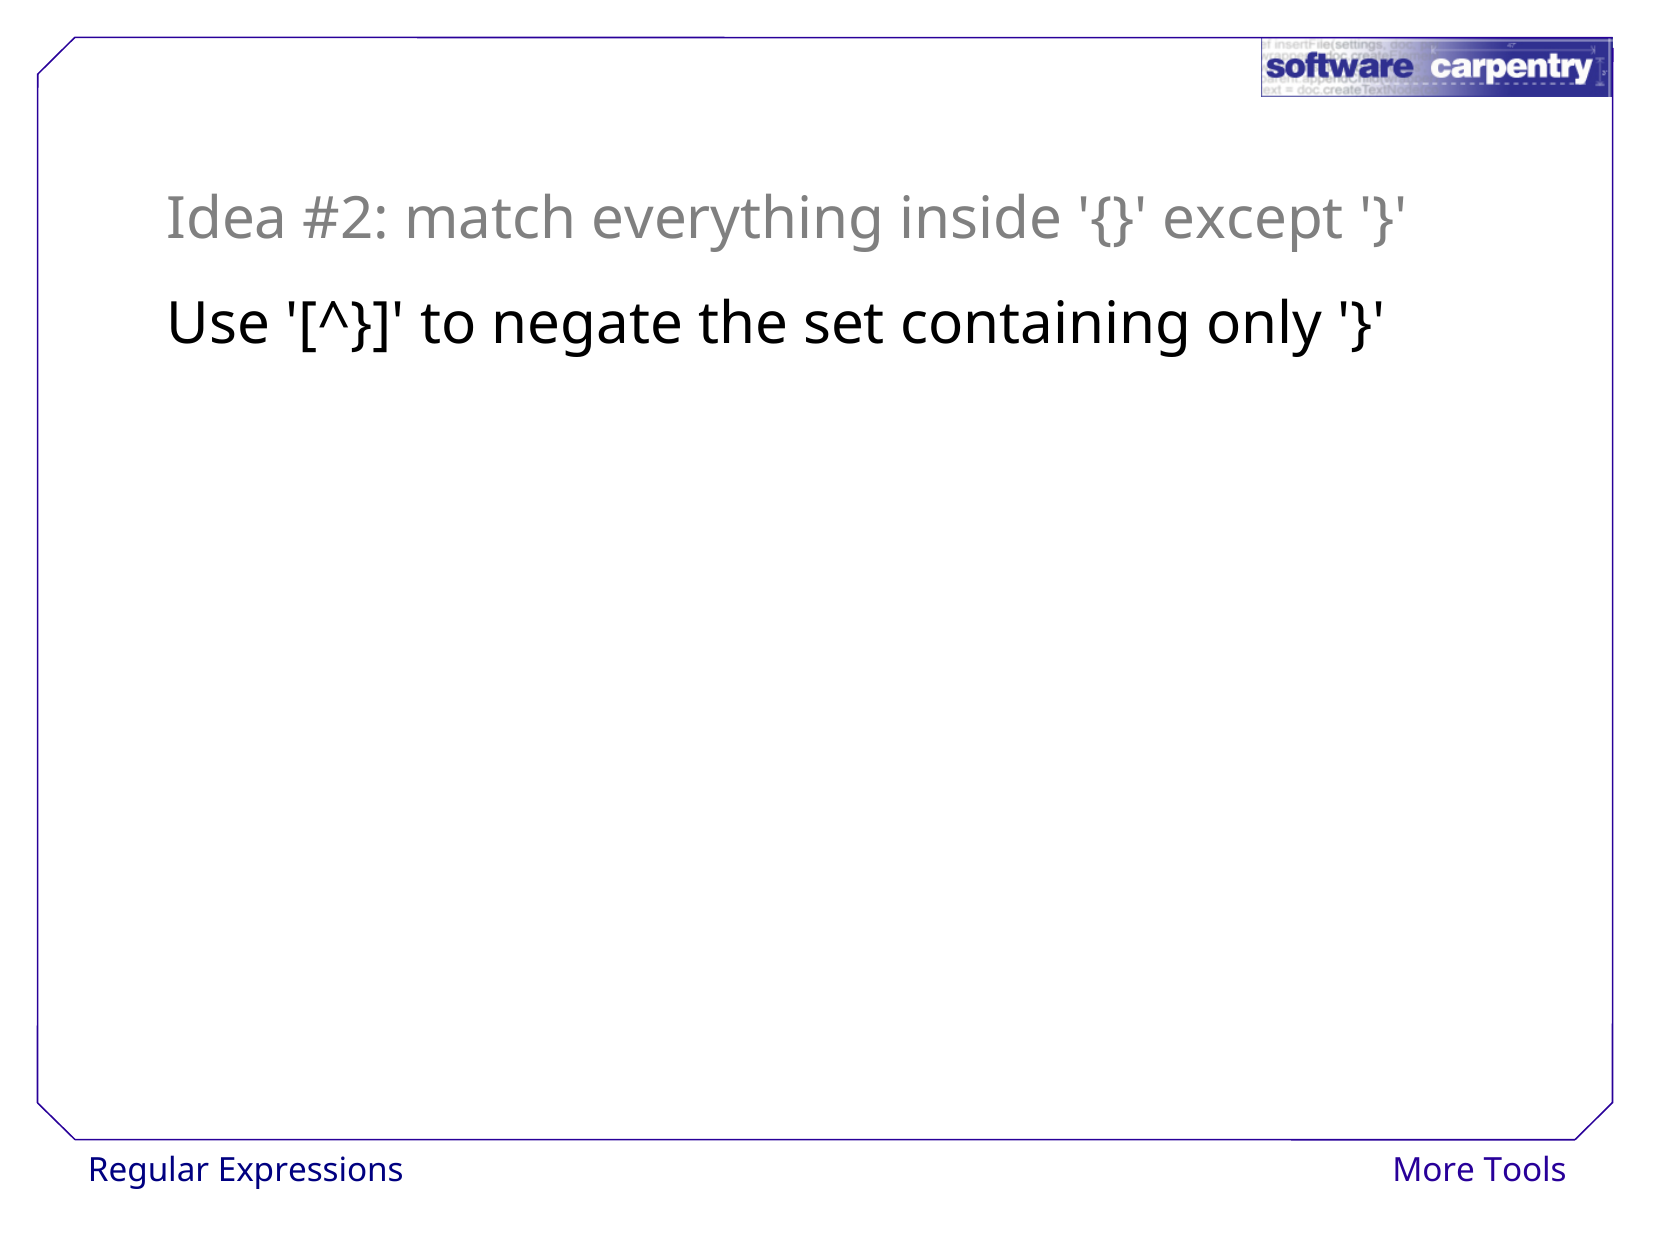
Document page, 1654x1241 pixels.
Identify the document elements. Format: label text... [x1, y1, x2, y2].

picture [1261, 39, 1613, 97]
text_box Idea #2: match everything inside '{}' except '}' Use '[^}]' to negate the set containing only '}' [151, 137, 1530, 364]
